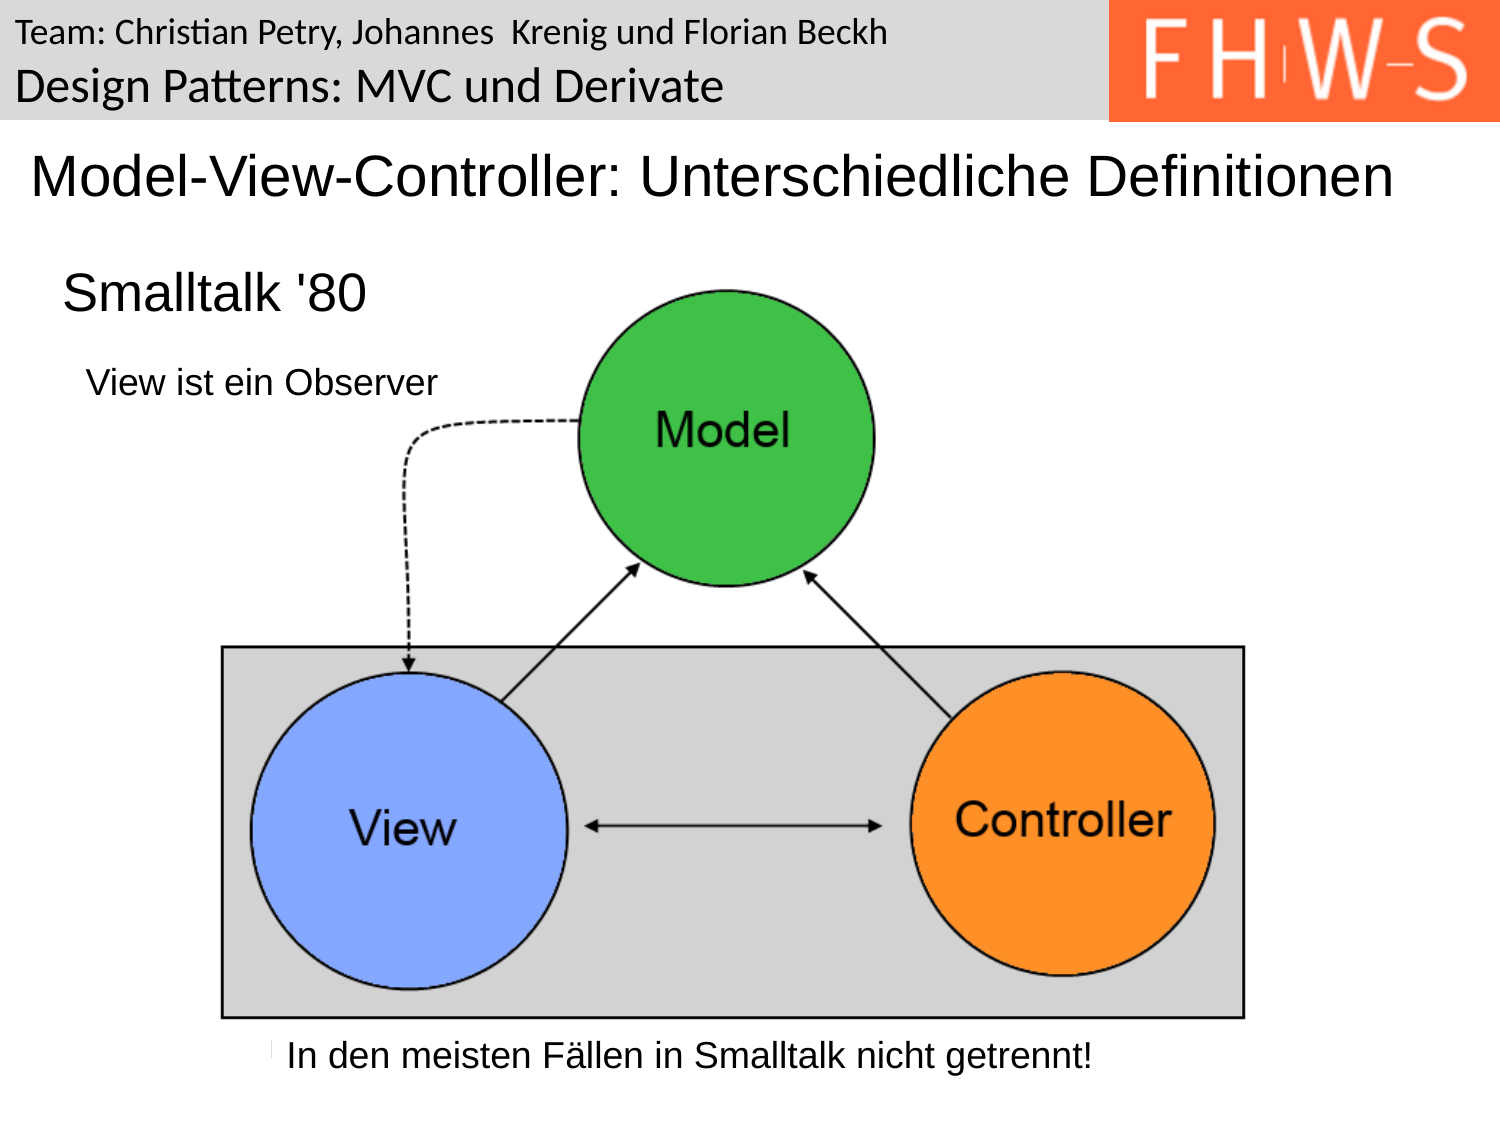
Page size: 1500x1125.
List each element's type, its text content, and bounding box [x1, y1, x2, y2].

picture [153, 230, 1312, 1099]
text_box In den meisten Fällen in Smalltalk nicht getrennt! [271, 1027, 1276, 1085]
text_box Smalltalk '80 [47, 255, 520, 331]
text_box View ist ein Observer [70, 354, 579, 412]
picture [1109, 0, 1500, 122]
text_box Model-View-Controller: Unterschiedliche Definitionen [16, 141, 1441, 206]
